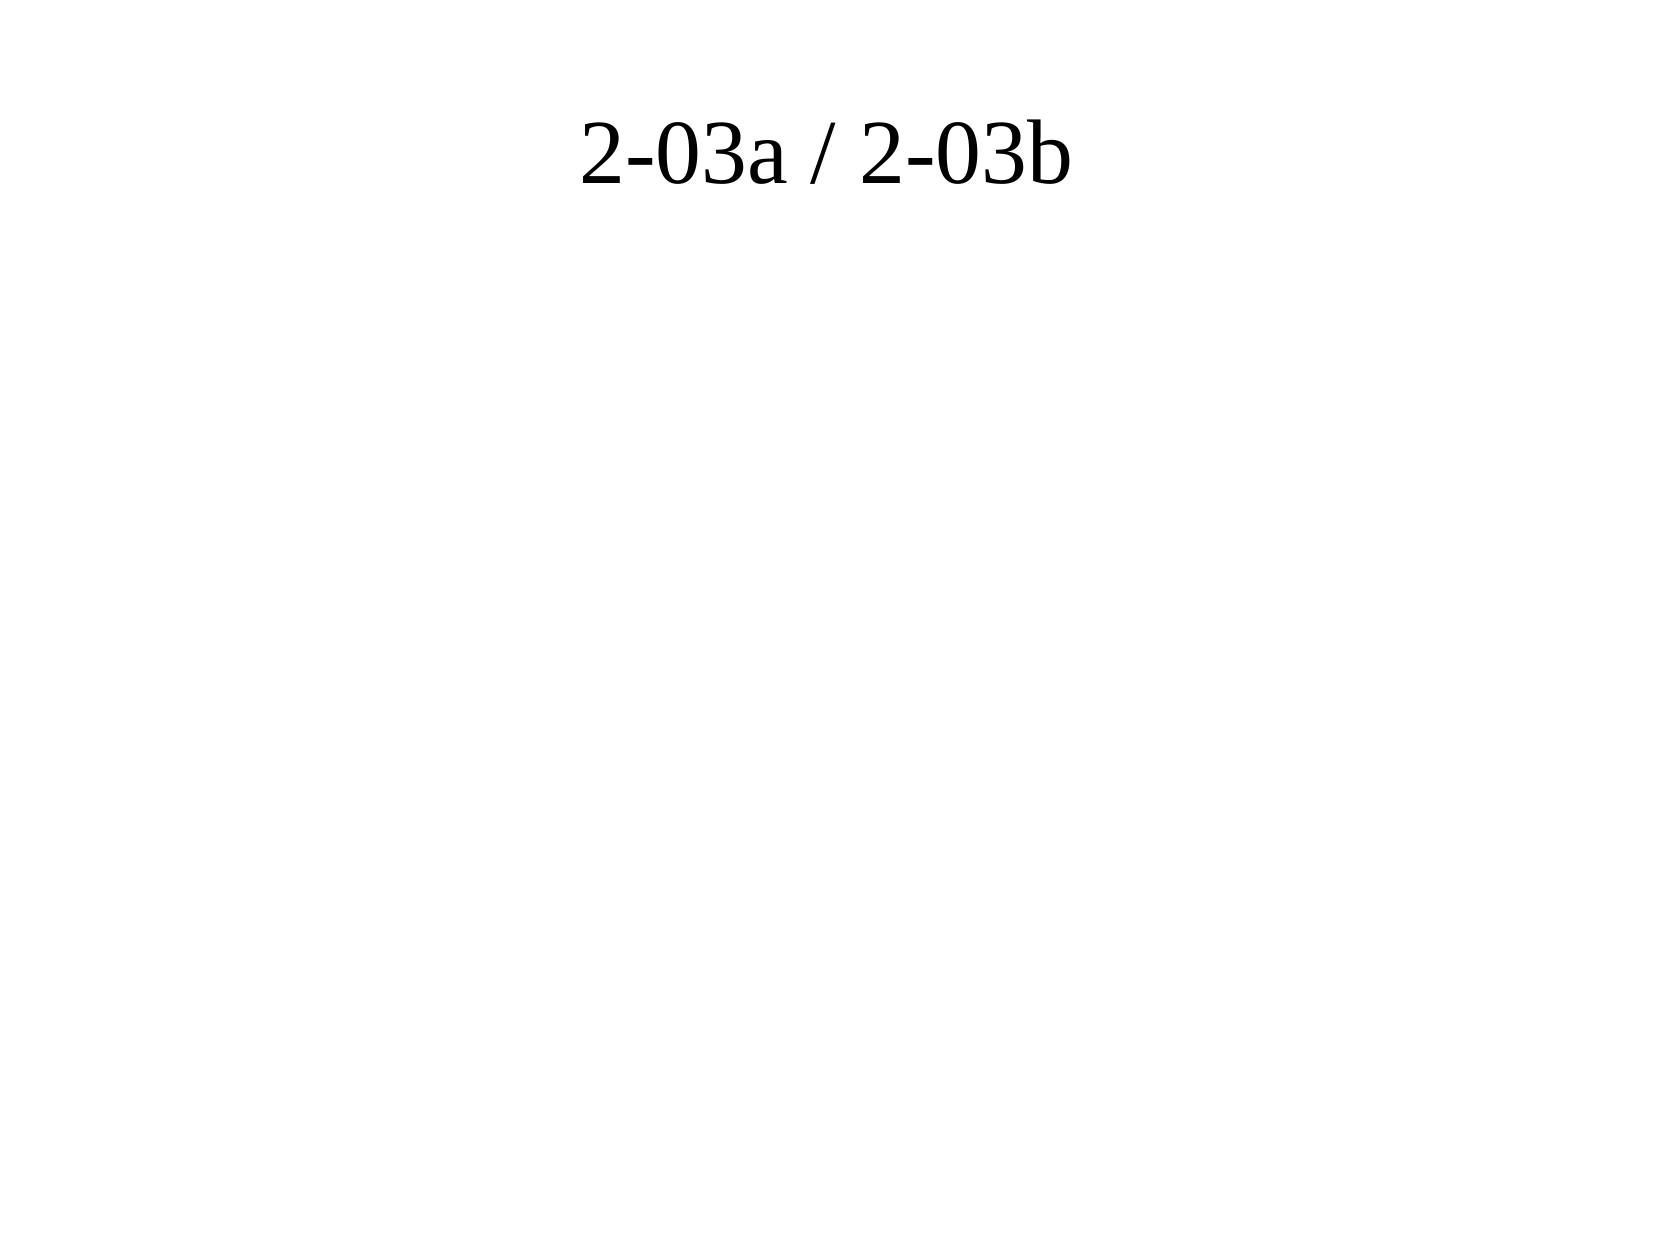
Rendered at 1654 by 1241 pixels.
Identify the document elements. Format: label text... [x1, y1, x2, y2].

title 2-03a / 2-03b [82, 49, 1571, 257]
